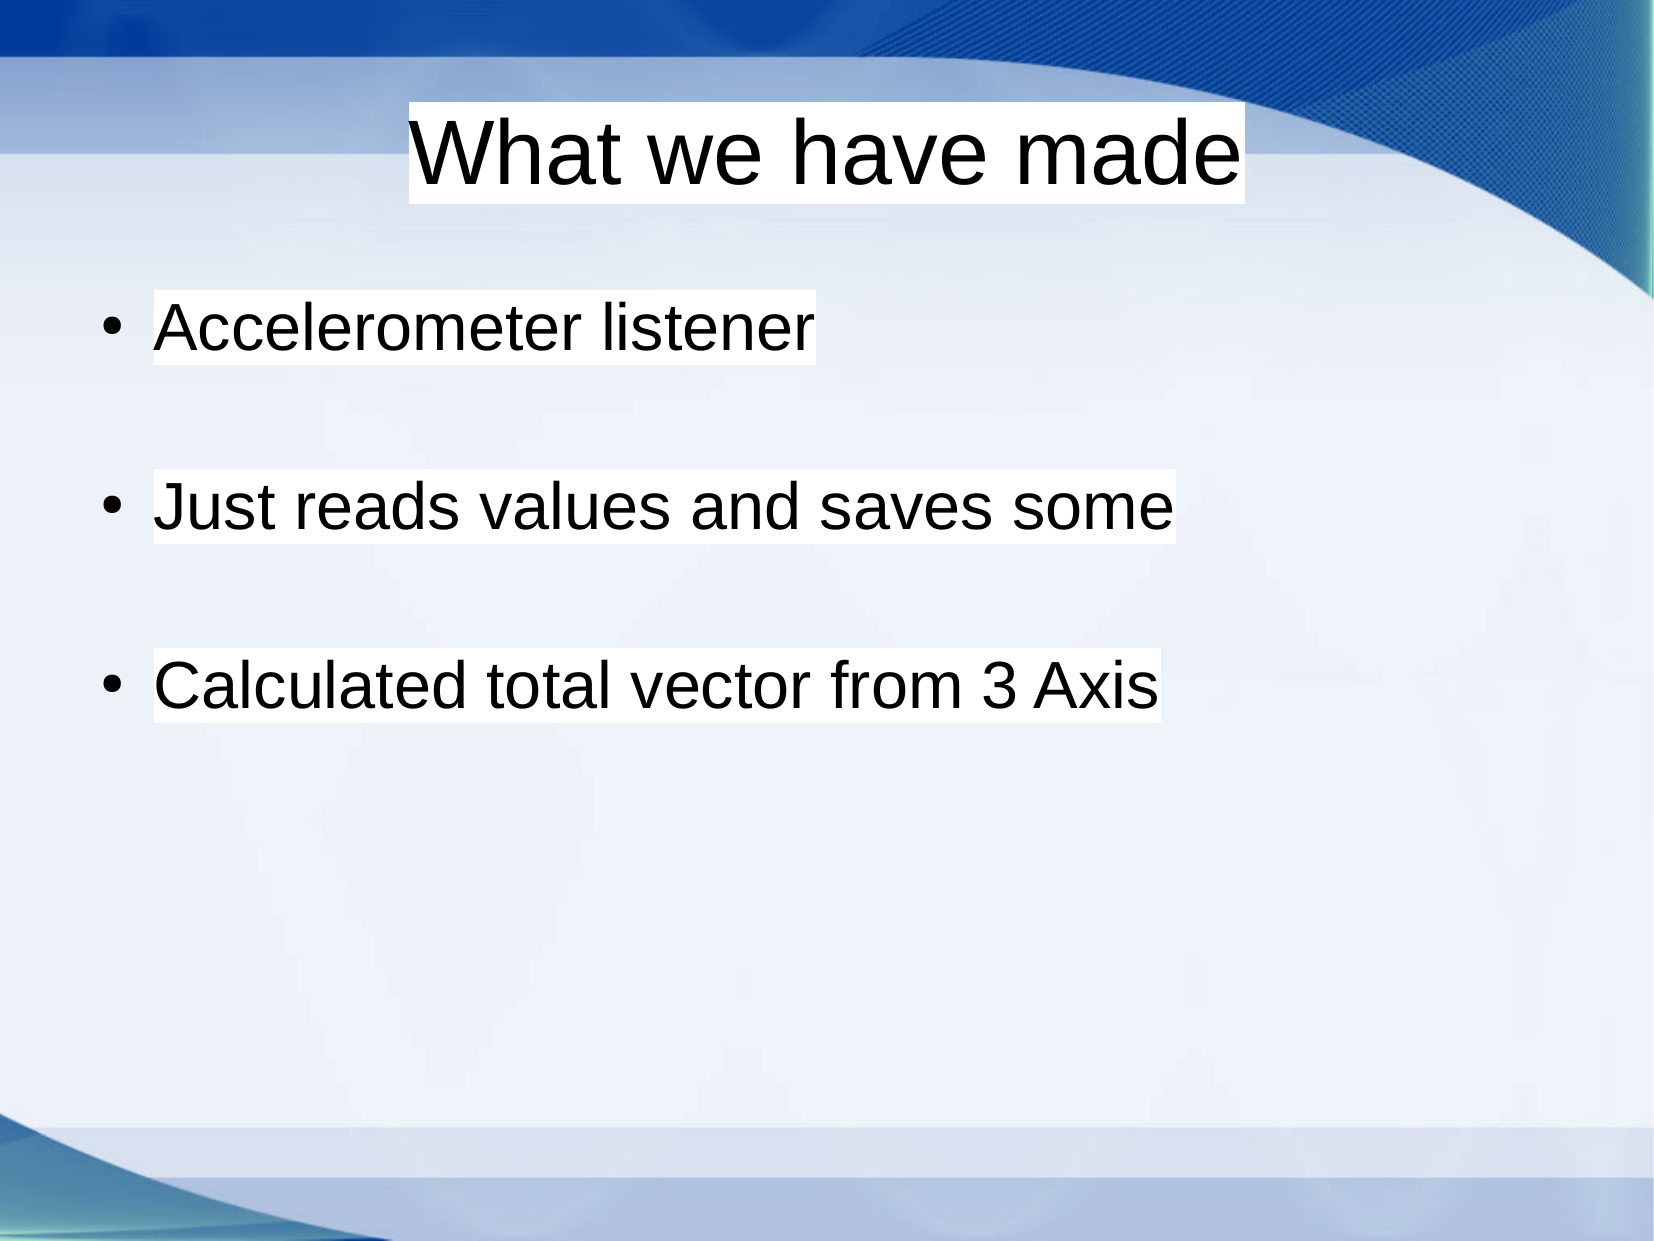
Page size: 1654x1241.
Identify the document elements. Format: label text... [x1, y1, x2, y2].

picture [0, 0, 1654, 1241]
title What we have made [82, 49, 1571, 257]
list Accelerometer listener Just reads values and saves some Calculated total vector from 3 Axis [82, 290, 1571, 1010]
